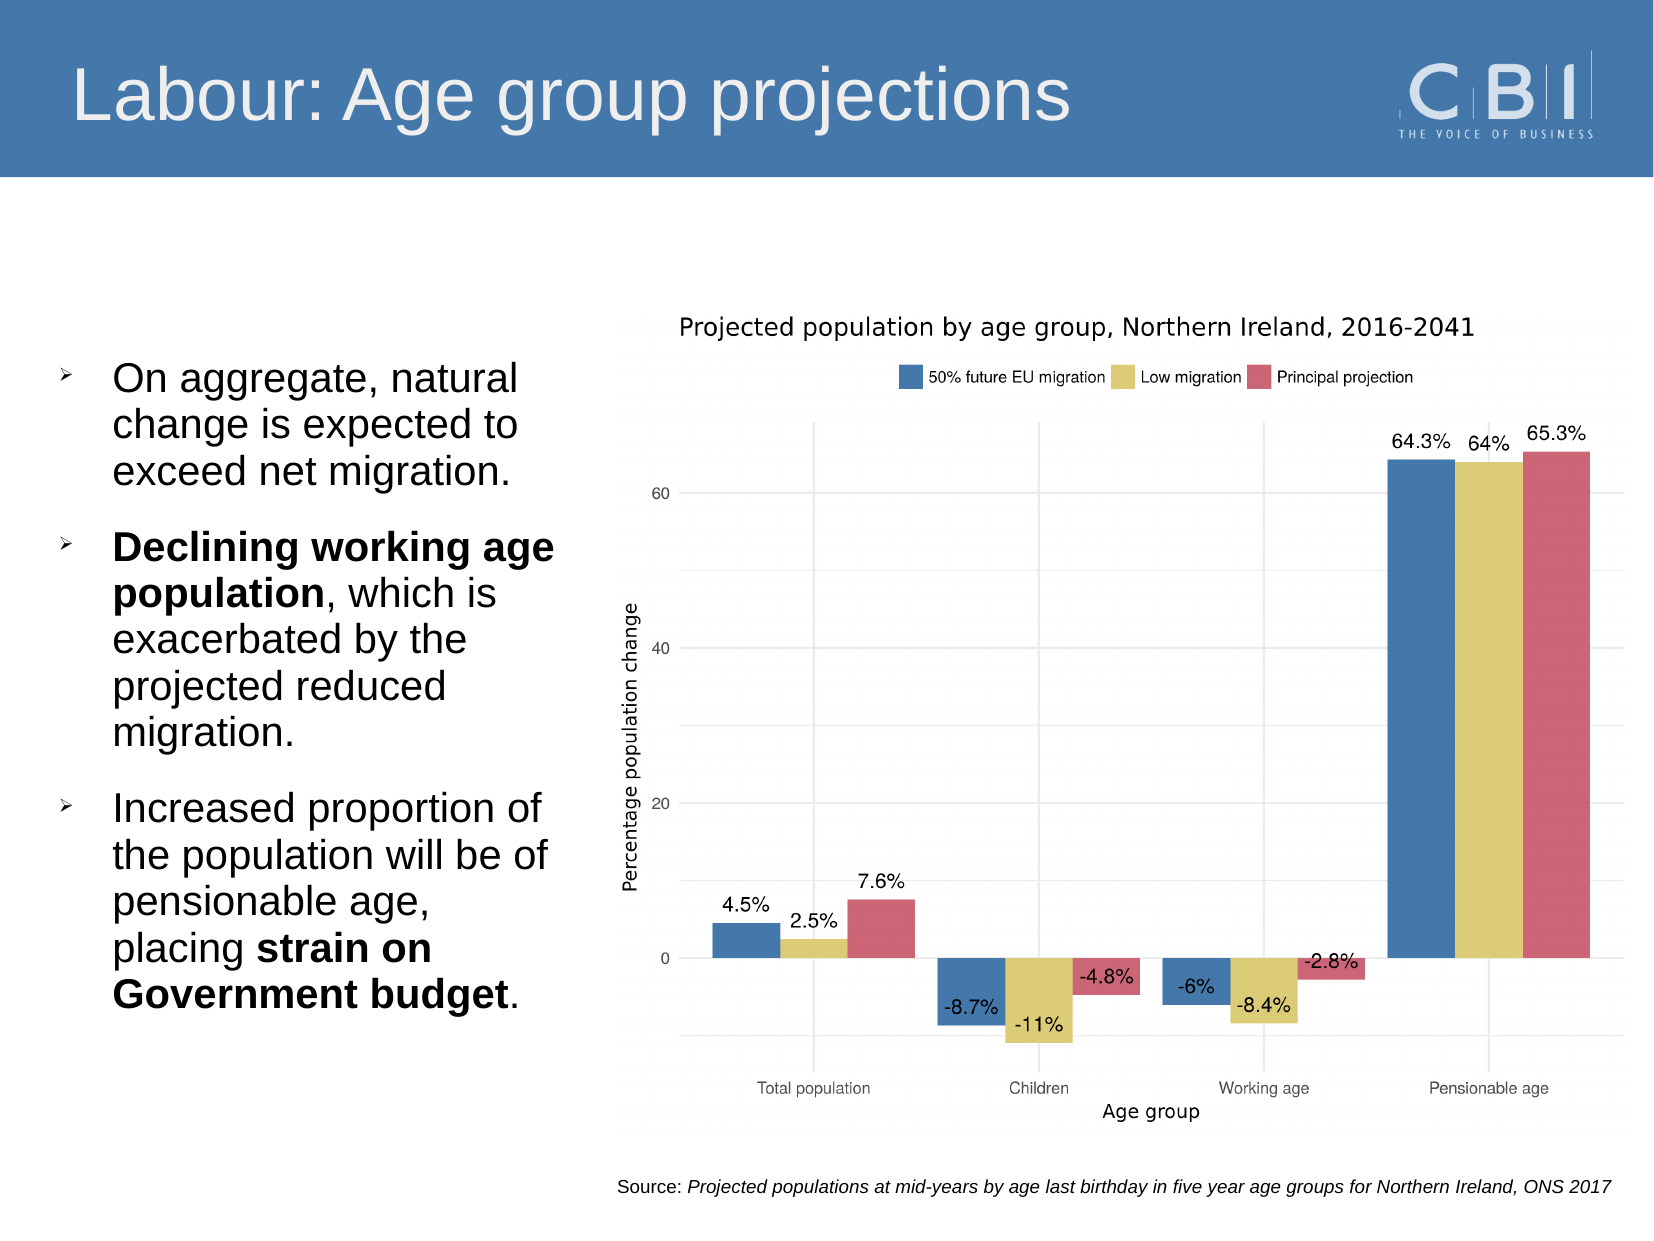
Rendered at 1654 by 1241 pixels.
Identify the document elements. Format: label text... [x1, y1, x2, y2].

picture [1393, 44, 1599, 142]
text_box Source: Projected populations at mid-years by age last birthday in five year age groups for Northern Ireland, ONS 2017 [602, 1168, 1630, 1205]
text_box On aggregate, natural change is expected to exceed net migration. Declining working age population, which is exacerbated by the projected reduced migration. Increased proportion of the population will be of pensionable age, placing strain on Government budget. [41, 354, 567, 1176]
title Labour: Age group projections [0, 0, 1654, 178]
picture [612, 307, 1634, 1133]
